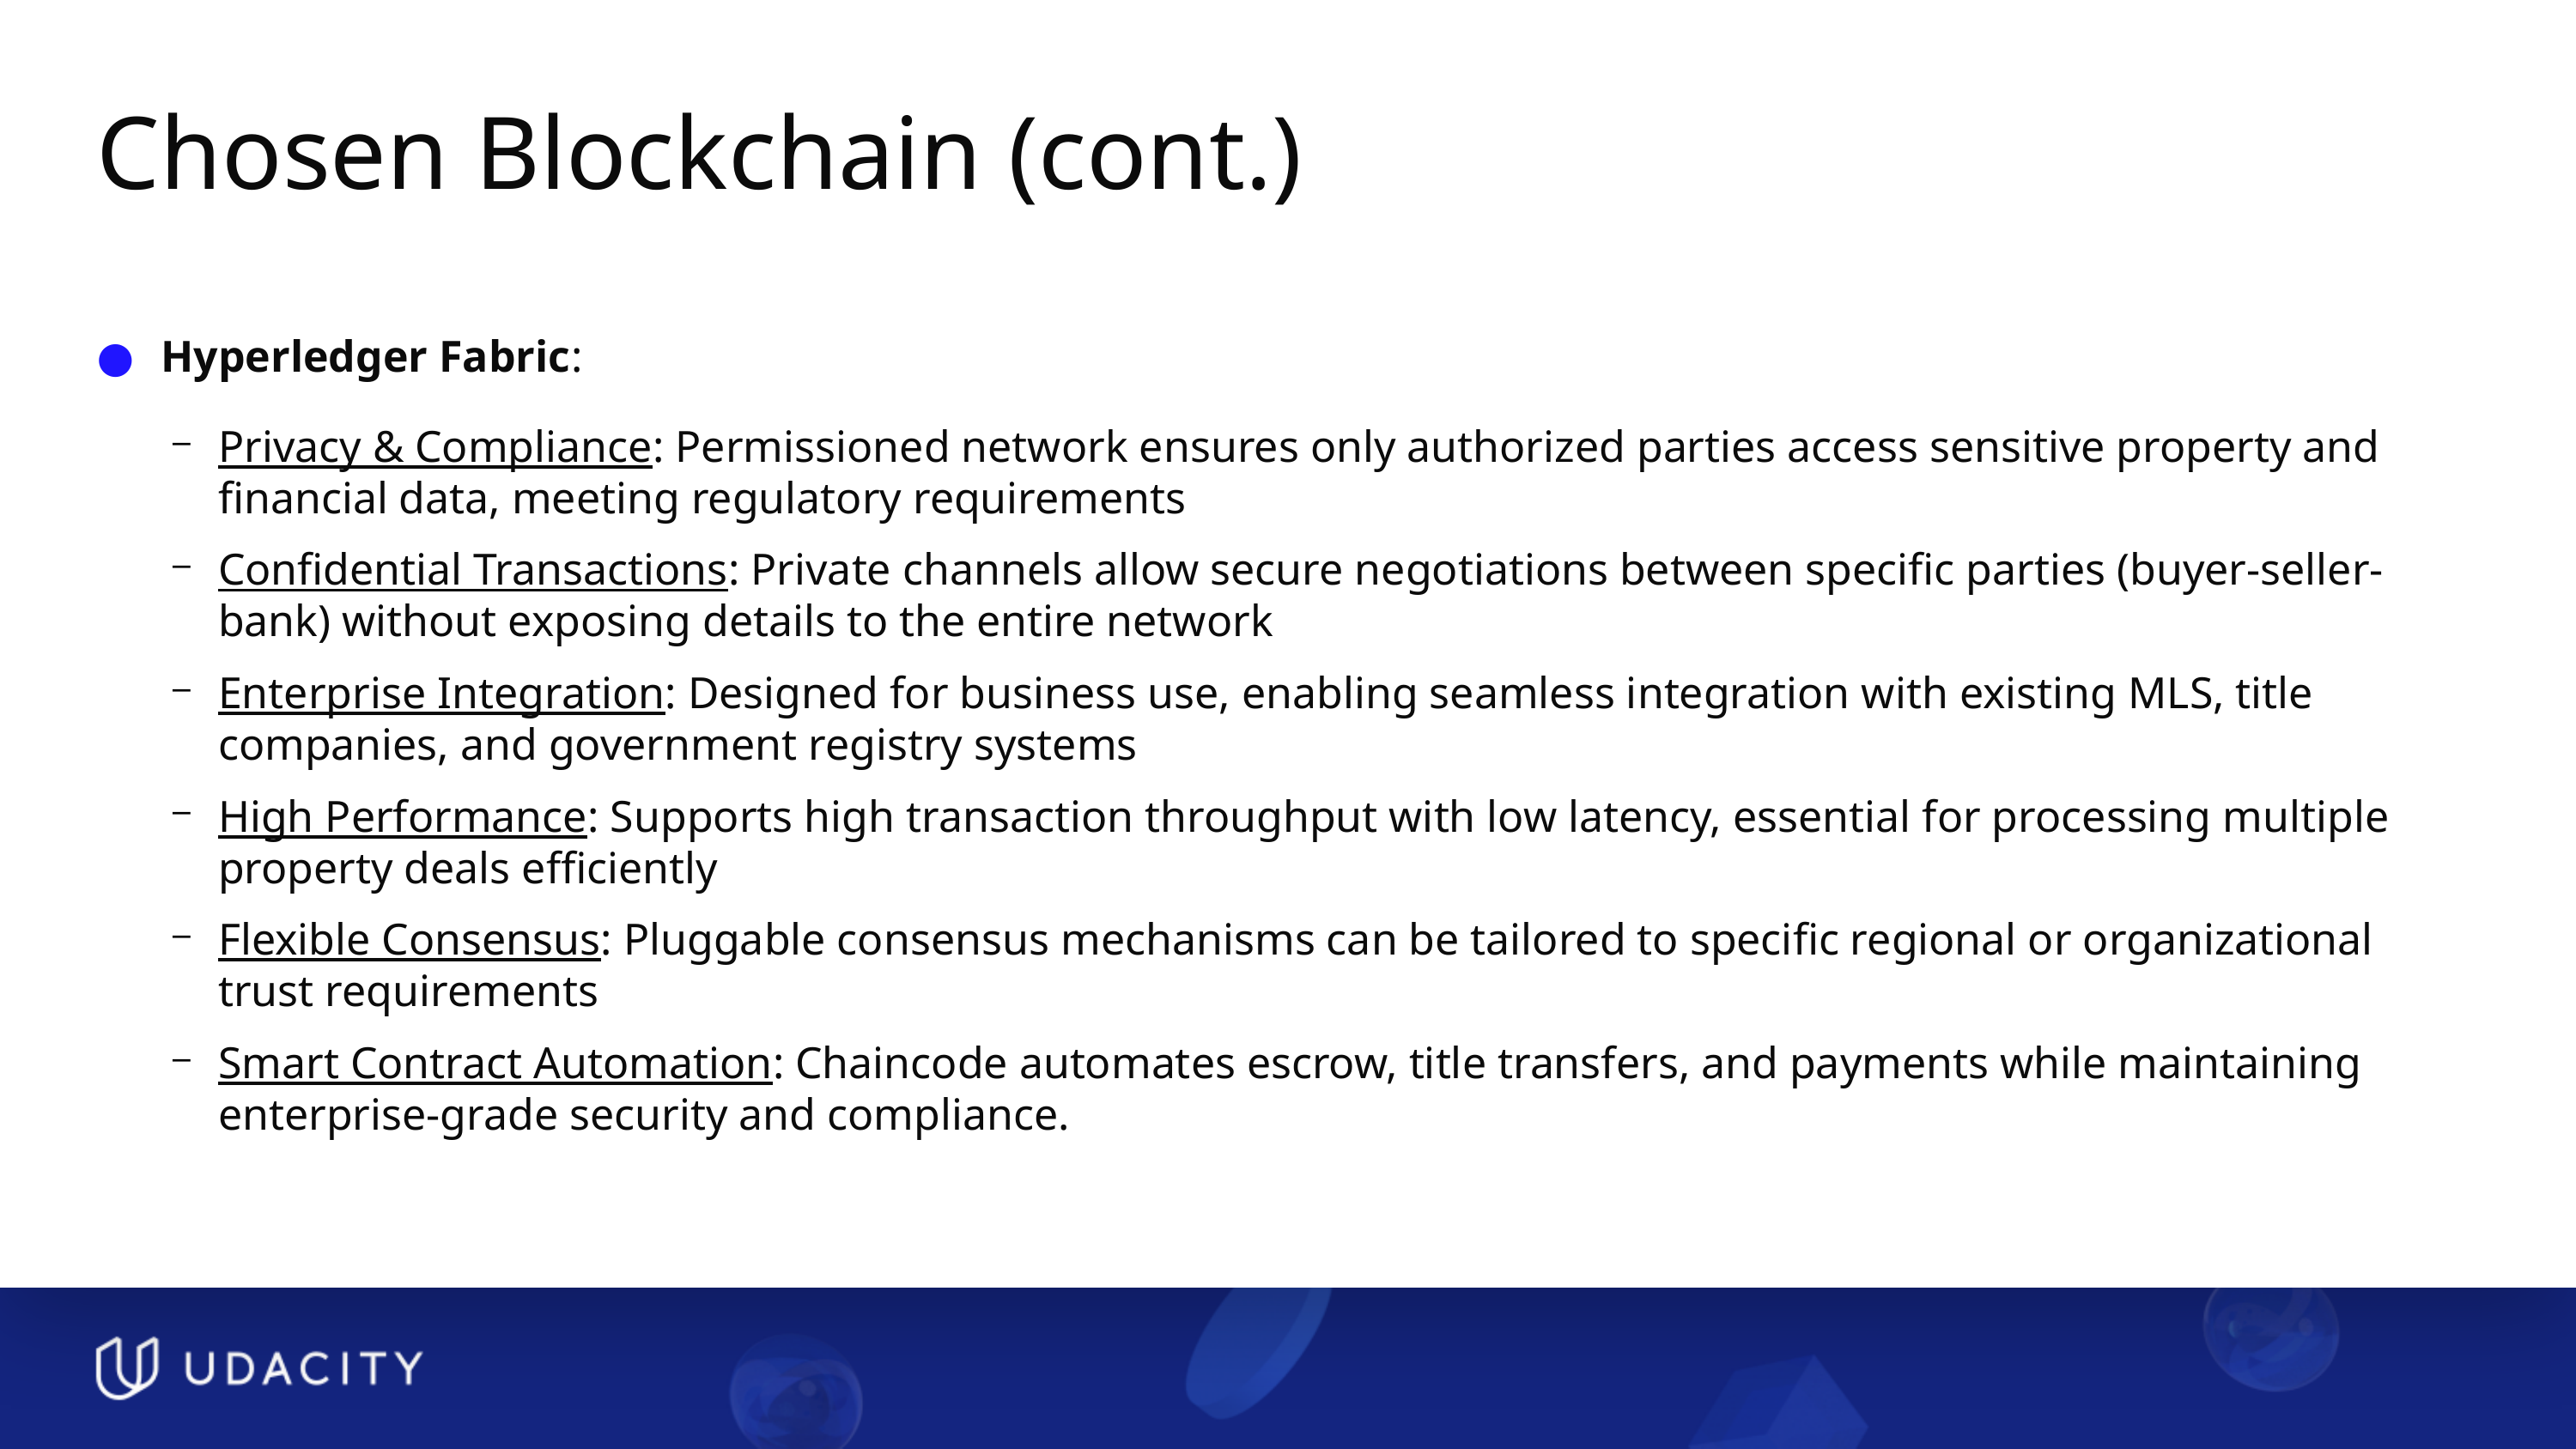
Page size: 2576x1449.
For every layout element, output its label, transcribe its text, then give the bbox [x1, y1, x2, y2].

picture [0, 1288, 2576, 1449]
title Chosen Blockchain (cont.) [96, 43, 2480, 256]
list Hyperledger Fabric: Privacy & Compliance: Permissioned network ensures only authorized parties access sensitive property and financial data, meeting regulatory requirements Confidential Transactions: Private channels allow secure negotiations between specific parties (buyer-seller-bank) without exposing details to the entire network Enterprise Integration: Designed for business use, enabling seamless integration with existing MLS, title companies, and government registry systems High Performance: Supports high transaction throughput with low latency, essential for processing multiple property deals efficiently Flexible Consensus: Pluggable consensus mechanisms can be tailored to specific regional or organizational trust requirements Smart Contract Automation: Chaincode automates escrow, title transfers, and payments while maintaining enterprise-grade security and compliance. [96, 322, 2410, 1224]
